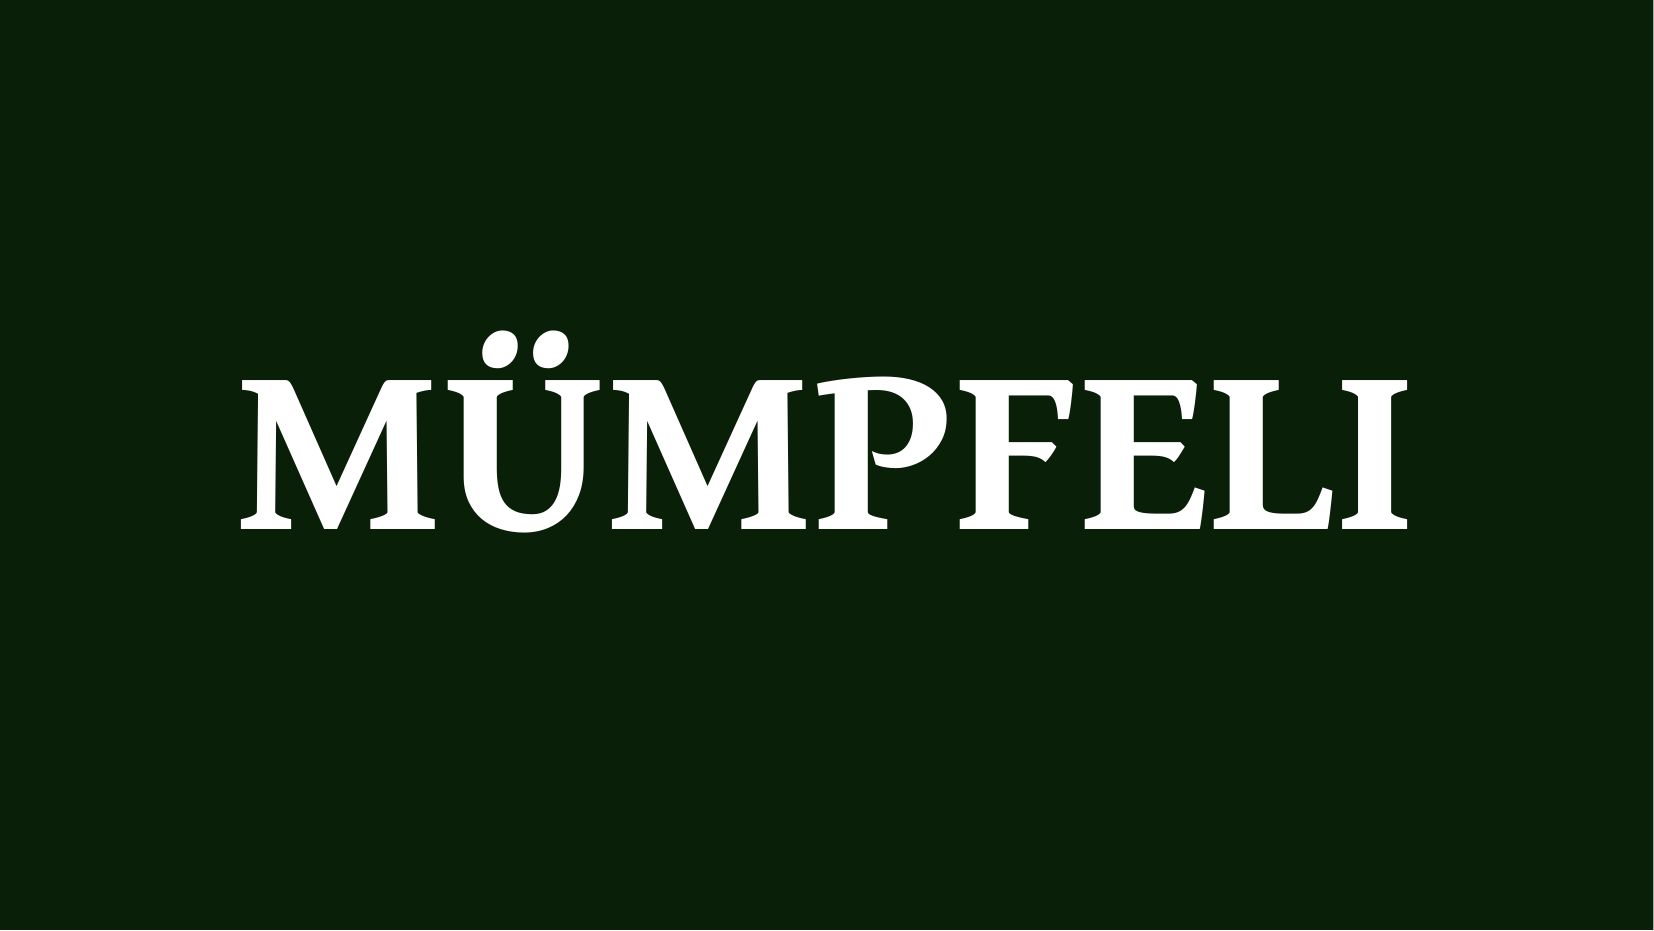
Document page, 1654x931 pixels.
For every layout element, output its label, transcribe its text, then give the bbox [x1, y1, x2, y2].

title MÜMPFELI [82, 59, 1571, 857]
